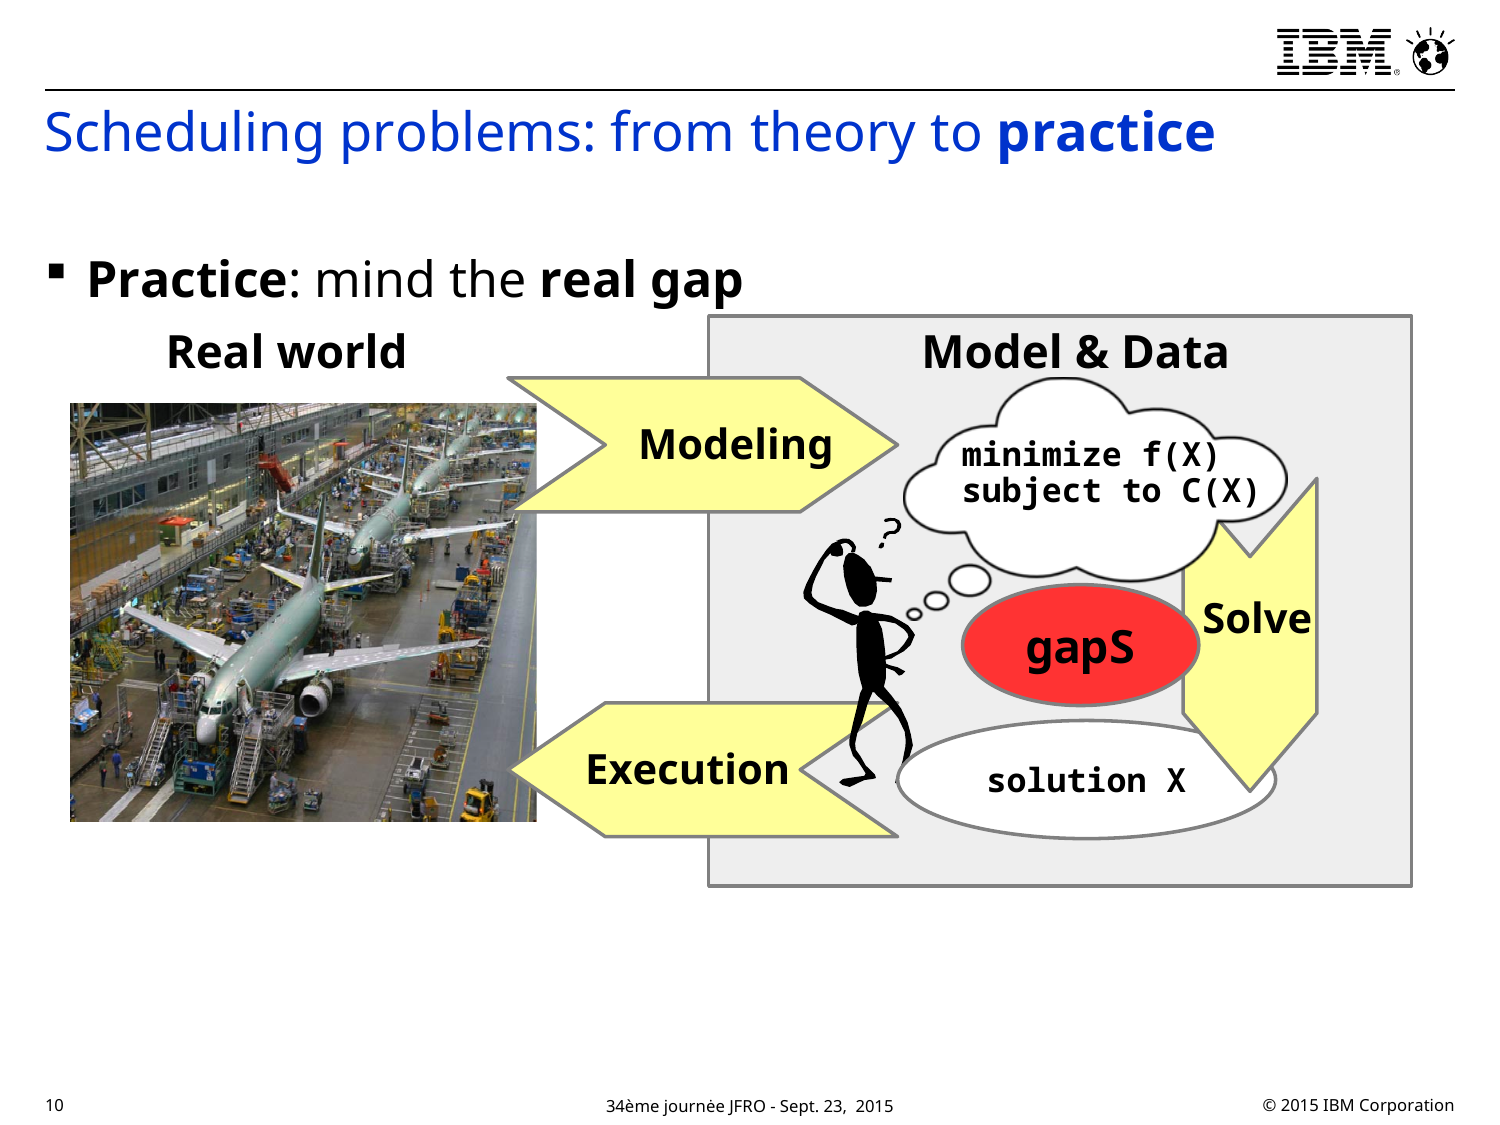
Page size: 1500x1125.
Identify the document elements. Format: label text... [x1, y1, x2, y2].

picture [1260, 10, 1468, 90]
text_box Modeling [623, 410, 823, 476]
text_box gapS [962, 584, 1199, 706]
text_box Execution [570, 735, 781, 800]
title Scheduling problems: from theory to practice [29, 97, 1455, 203]
text_box minimize f(X) subject to C(X) [947, 430, 1277, 554]
text_box [1183, 650, 1317, 792]
picture [803, 377, 1288, 787]
text_box [1288, 478, 1317, 584]
text_box Model & Data [906, 315, 1207, 377]
text_box Real world [150, 315, 390, 386]
text_box Solve [1190, 584, 1317, 650]
text_box solution X [897, 720, 1276, 839]
list Practice: mind the real gap [29, 239, 1455, 1066]
